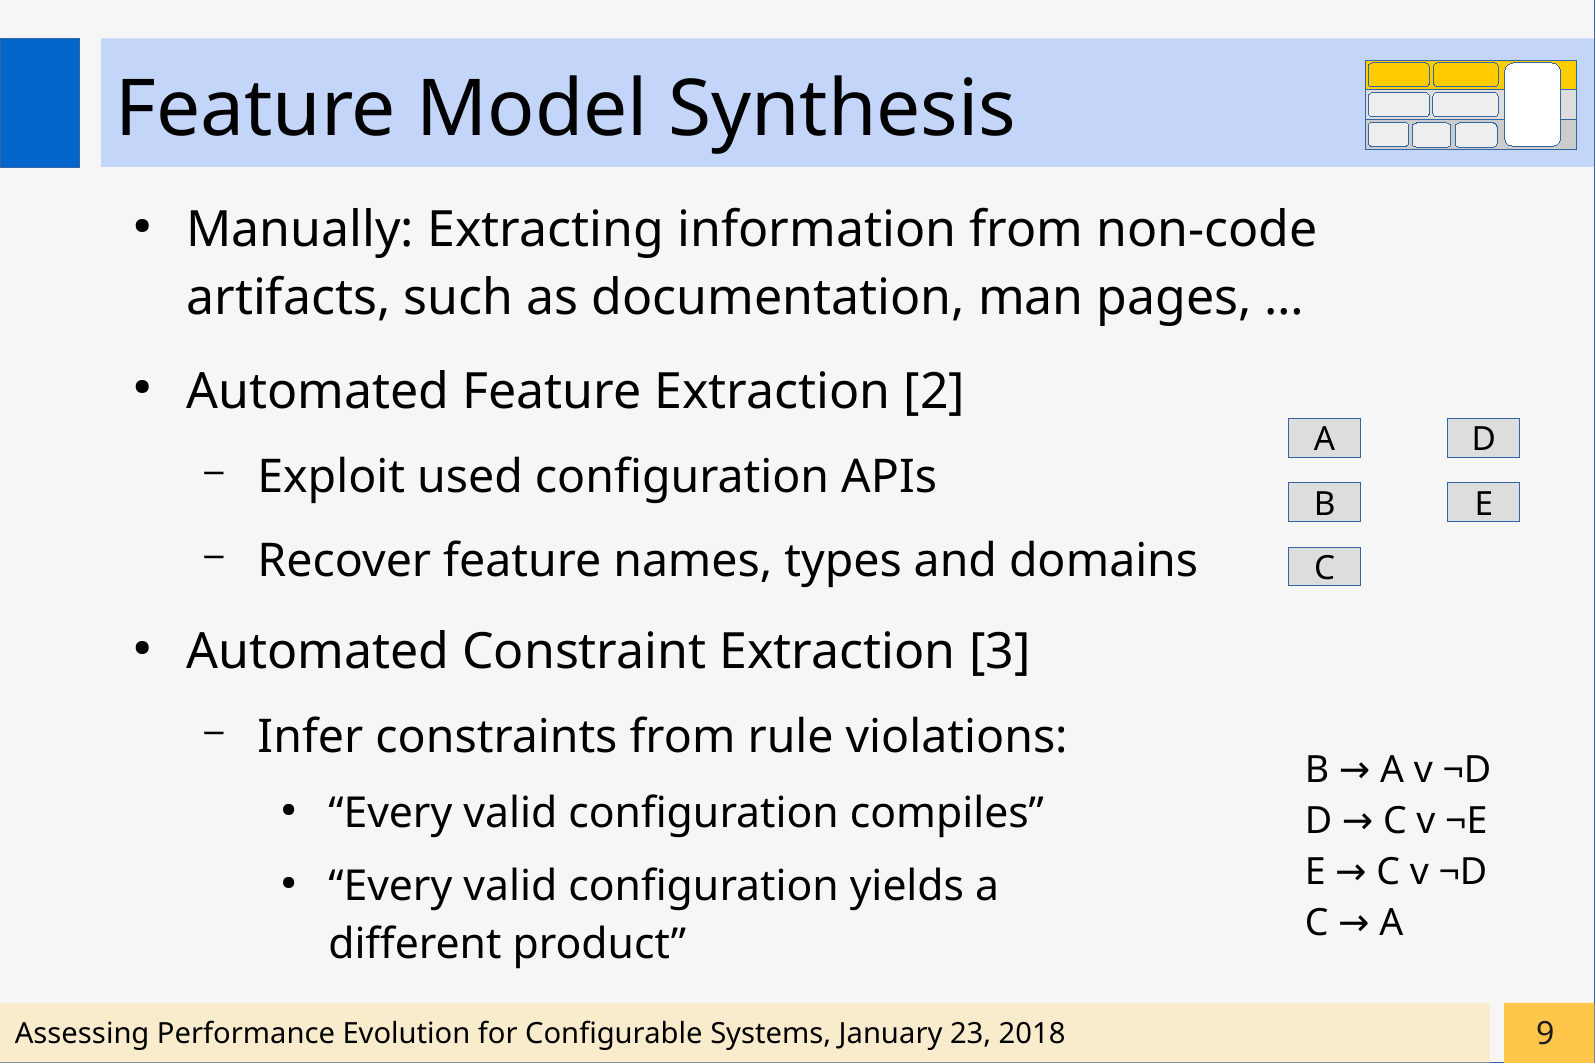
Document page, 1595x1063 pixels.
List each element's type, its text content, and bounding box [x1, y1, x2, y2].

text_box A [1288, 418, 1361, 458]
list Manually: Extracting information from non-code artifacts, such as documentation, man pages, … Automated Feature Extraction [2] Exploit used configuration APIs Recover feature names, types and domains Automated Constraint Extraction [3] Infer constraints from rule violations: “Every valid configuration compiles” “Every valid configuration yields a different product” [115, 192, 1515, 978]
text_box C [1288, 547, 1361, 586]
text_box D [1447, 418, 1520, 458]
text_box B → A v ¬D D → C v ¬E E → C v ¬D C → A [1290, 735, 1570, 970]
text_box [1365, 60, 1577, 150]
title Feature Model Synthesis [115, 42, 1515, 168]
text_box E [1447, 482, 1520, 522]
text_box B [1288, 482, 1361, 522]
